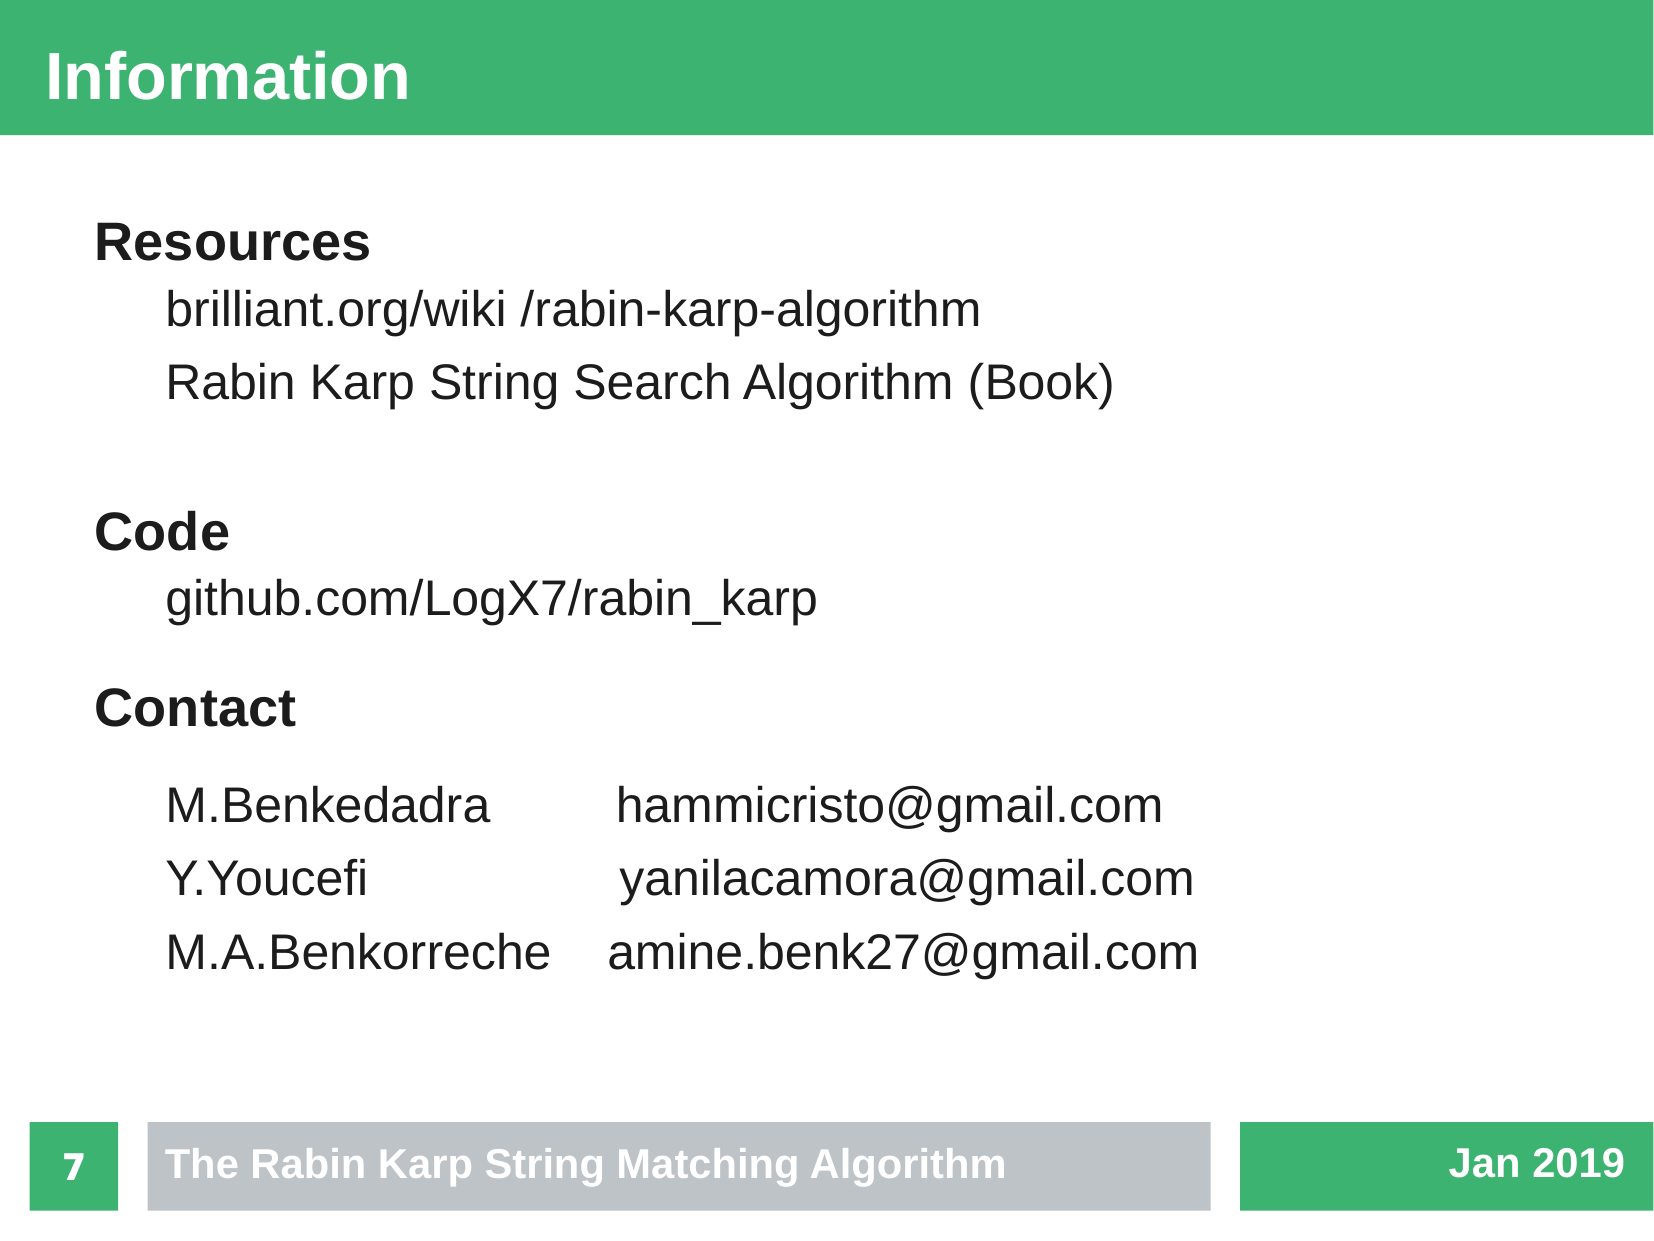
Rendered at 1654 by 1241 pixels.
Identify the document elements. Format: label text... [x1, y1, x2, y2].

title Information [45, 24, 1654, 115]
list Resources brilliant.org/wiki /rabin-karp-algorithm Rabin Karp String Search Algorithm (Book) Code github.com/LogX7/rabin_karp Contact M.Benkedadra hammicristo@gmail.com Y.Youcefi yanilacamora@gmail.com M.A.Benkorreche amine.benk27@gmail.com [59, 169, 1606, 1022]
text_box Jan 2019 [1433, 1132, 1654, 1197]
text_box The Rabin Karp String Matching Algorithm [150, 1133, 1216, 1197]
